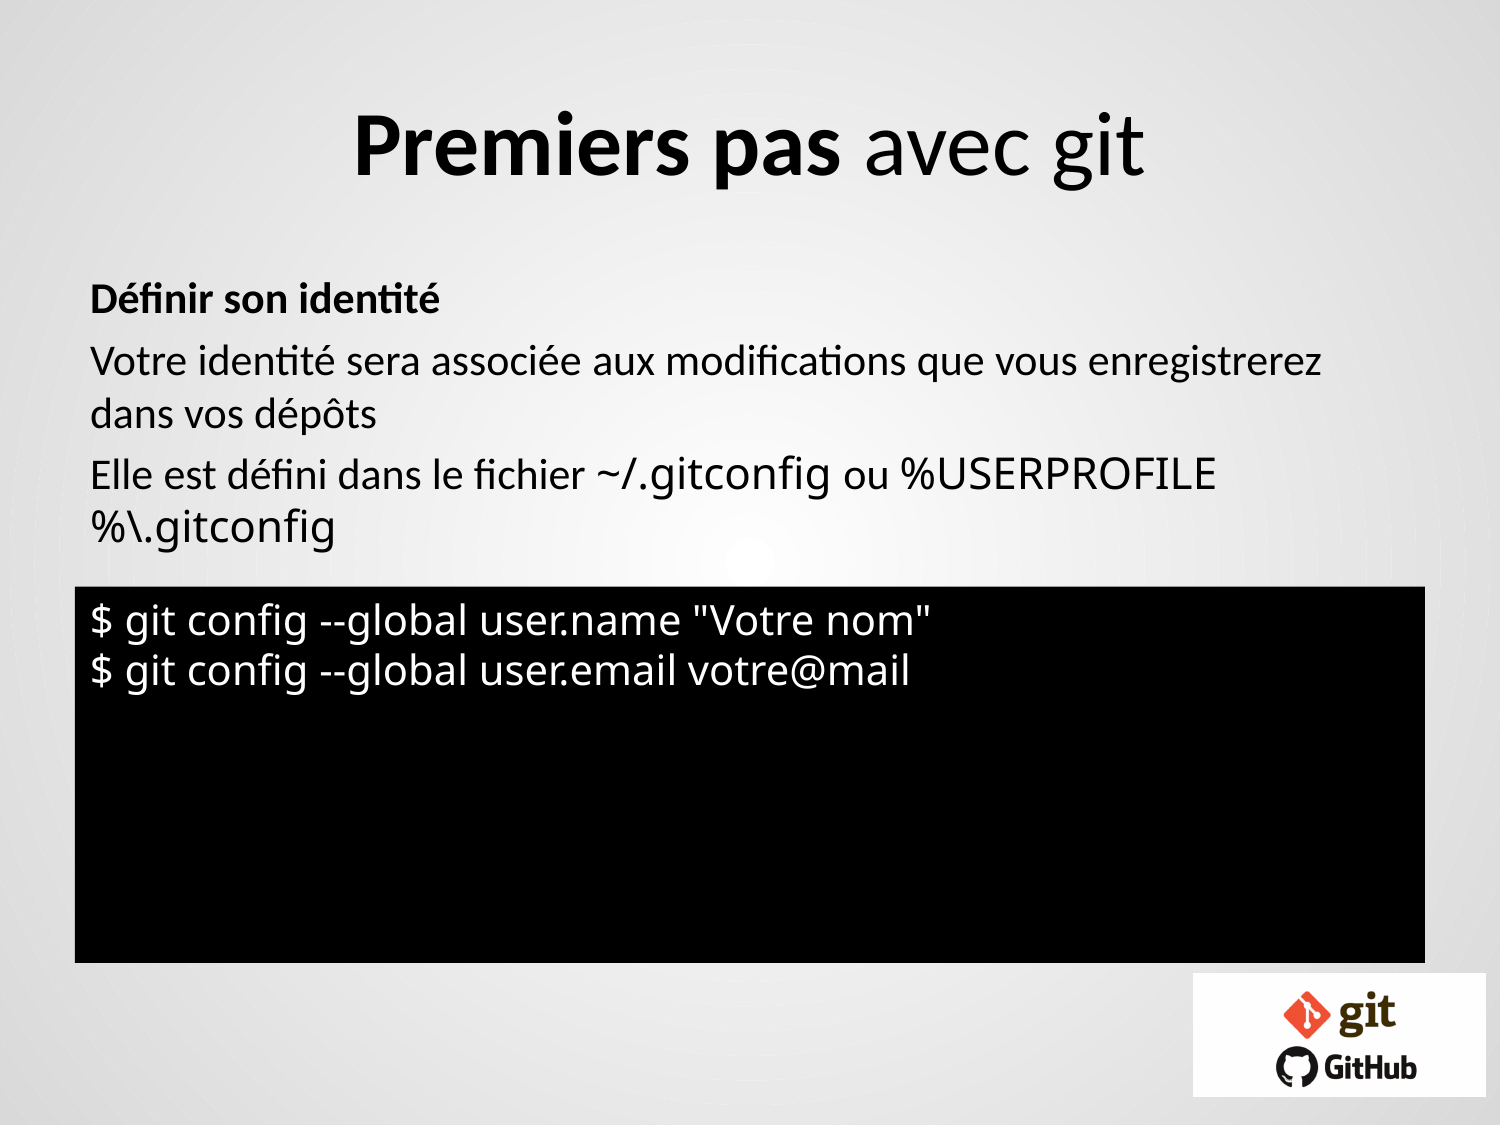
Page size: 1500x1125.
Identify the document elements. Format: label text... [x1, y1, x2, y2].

title Premiers pas avec git [75, 45, 1425, 233]
text_box $ git config --global user.name "Votre nom" $ git config --global user.email votre@mail [74, 586, 1425, 963]
picture [1193, 973, 1486, 1097]
list Définir son identité Votre identité sera associée aux modifications que vous enregistrerez dans vos dépôts Elle est défini dans le fichier ~/.gitconfig ou %USERPROFILE%\.gitconfig [75, 262, 1425, 562]
